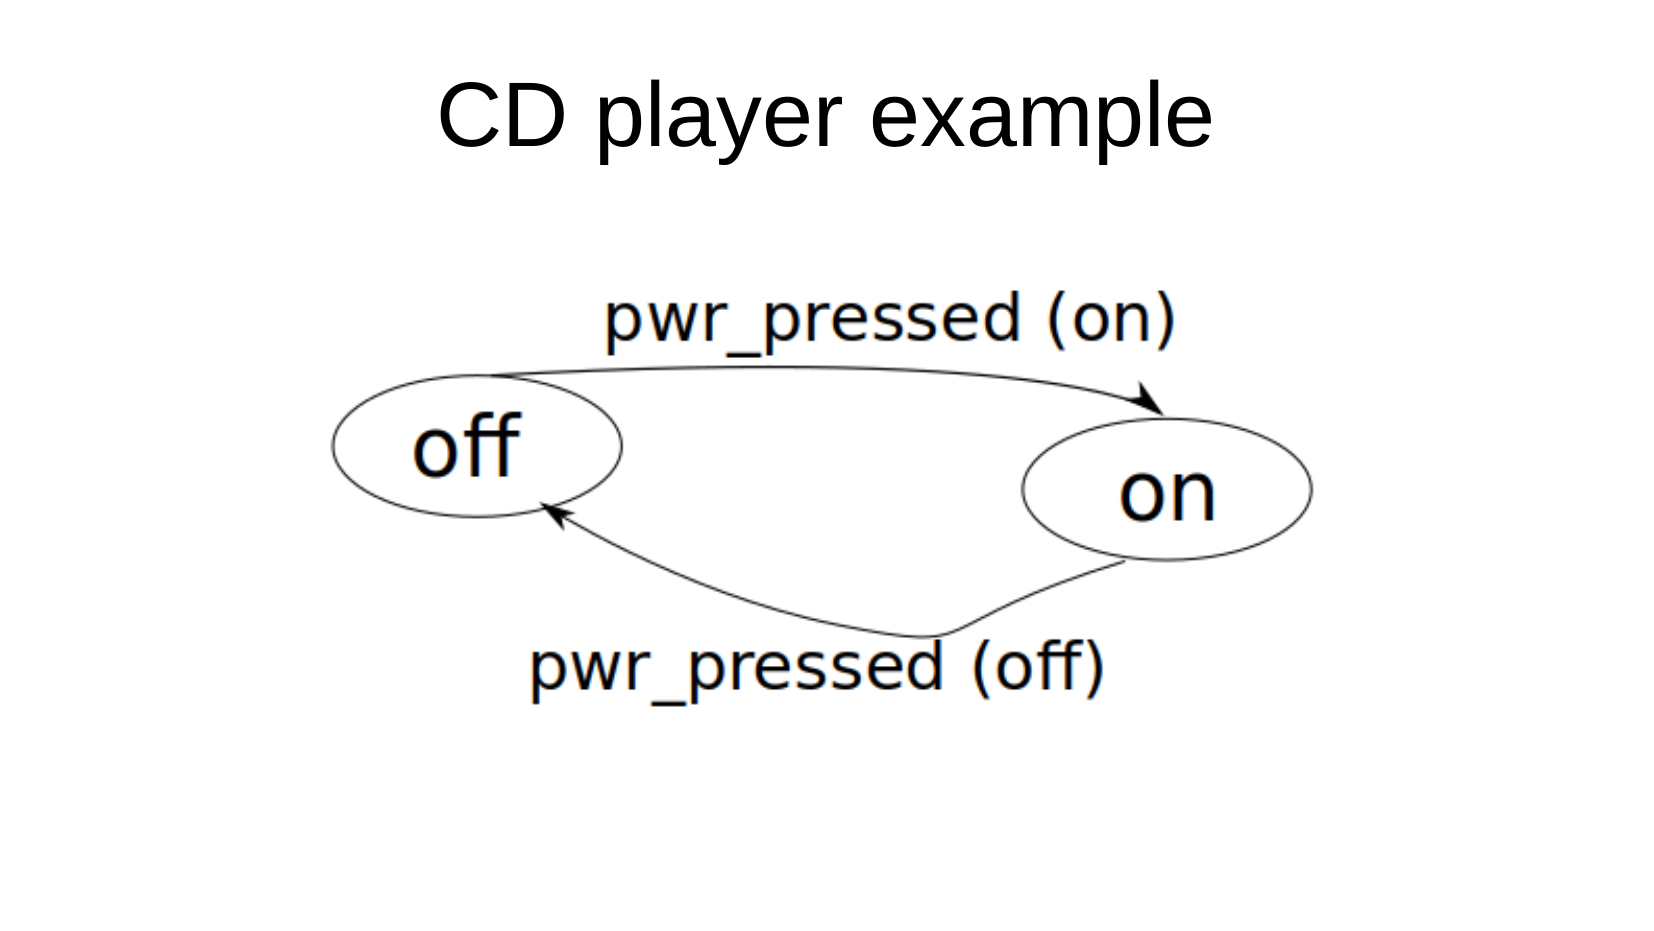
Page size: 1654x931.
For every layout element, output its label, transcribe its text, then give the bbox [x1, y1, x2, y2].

picture [248, 239, 1351, 807]
title CD player example [82, 37, 1571, 193]
